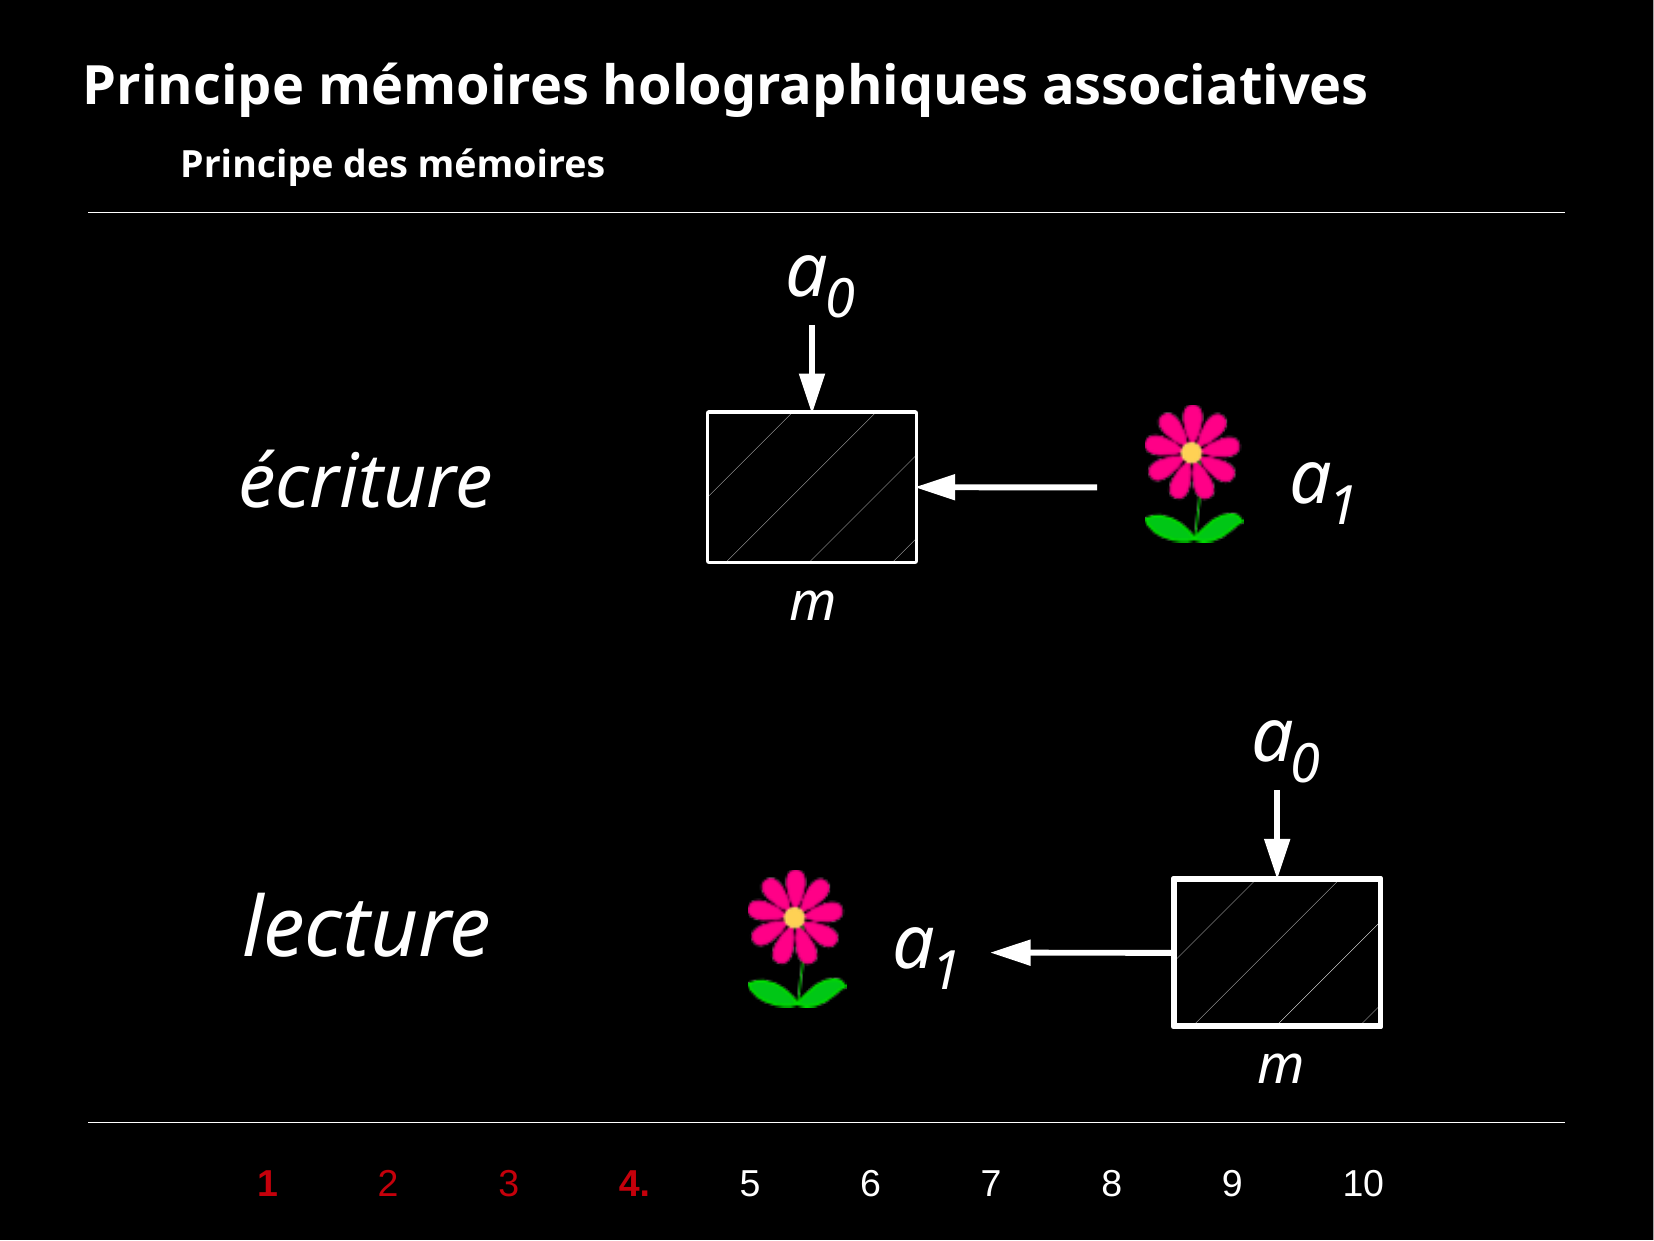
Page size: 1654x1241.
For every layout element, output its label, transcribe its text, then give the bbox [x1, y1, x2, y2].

text_box 5 [721, 1152, 779, 1216]
text_box 10 [1324, 1152, 1402, 1216]
text_box 4. [601, 1152, 669, 1216]
text_box [1173, 878, 1381, 1027]
text_box 1 [239, 1152, 296, 1216]
picture [1145, 405, 1244, 543]
picture [748, 870, 847, 1008]
text_box lecture [227, 859, 513, 985]
text_box 7 [962, 1152, 1020, 1216]
text_box a [1236, 674, 1309, 789]
text_box écriture [223, 419, 517, 534]
text_box a [877, 880, 951, 995]
text_box 8 [1083, 1152, 1140, 1216]
text_box m [775, 555, 854, 643]
text_box [708, 413, 916, 562]
text_box 0 [810, 252, 871, 339]
text_box 2 [360, 1152, 417, 1216]
text_box 9 [1204, 1152, 1261, 1216]
text_box m [1242, 1018, 1321, 1106]
text_box a [771, 208, 844, 323]
text_box 0 [1275, 717, 1336, 805]
text_box 1 [1313, 458, 1374, 546]
text_box 6 [842, 1152, 899, 1216]
title Principe mémoires holographiques associatives [82, 0, 1571, 188]
text_box a [1274, 415, 1348, 530]
text_box 1 [916, 924, 977, 1011]
text_box 3 [480, 1152, 537, 1216]
